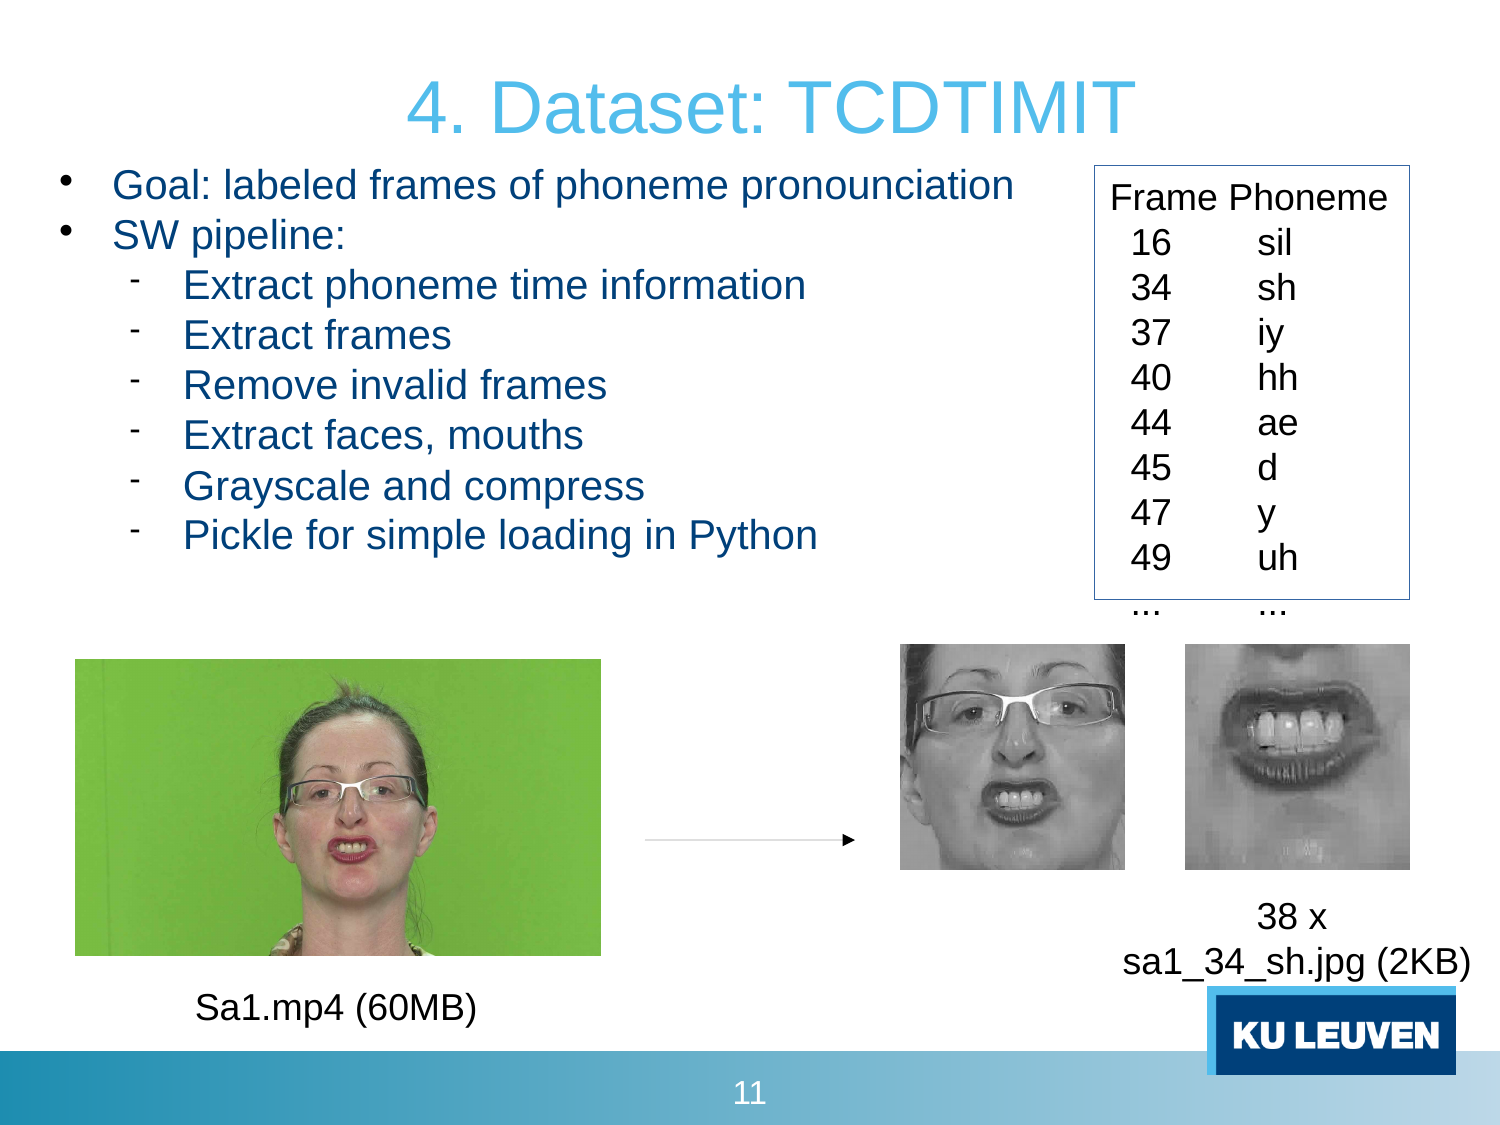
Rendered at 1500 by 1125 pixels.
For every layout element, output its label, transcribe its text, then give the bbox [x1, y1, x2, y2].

text_box Sa1.mp4 (60MB) [179, 975, 540, 1033]
picture [75, 659, 601, 956]
picture [1185, 644, 1410, 870]
text_box Frame Phoneme 16 sil 34 sh 37 iy 40 hh 44 ae 45 d 47 y 49 uh ... ... [1094, 165, 1410, 600]
text_box 4. Dataset: TCDTIMIT [88, 29, 1456, 177]
text_box 38 x sa1_34_sh.jpg (2KB) [1049, 885, 1500, 984]
text_box Goal: labeled frames of phoneme pronounciation SW pipeline: Extract phoneme time information Extract frames Remove invalid frames Extract faces, mouths Grayscale and compress Pickle for simple loading in Python [41, 158, 1483, 945]
text_box <number> [0, 1051, 1500, 1125]
picture [1207, 986, 1456, 1051]
picture [900, 644, 1125, 870]
